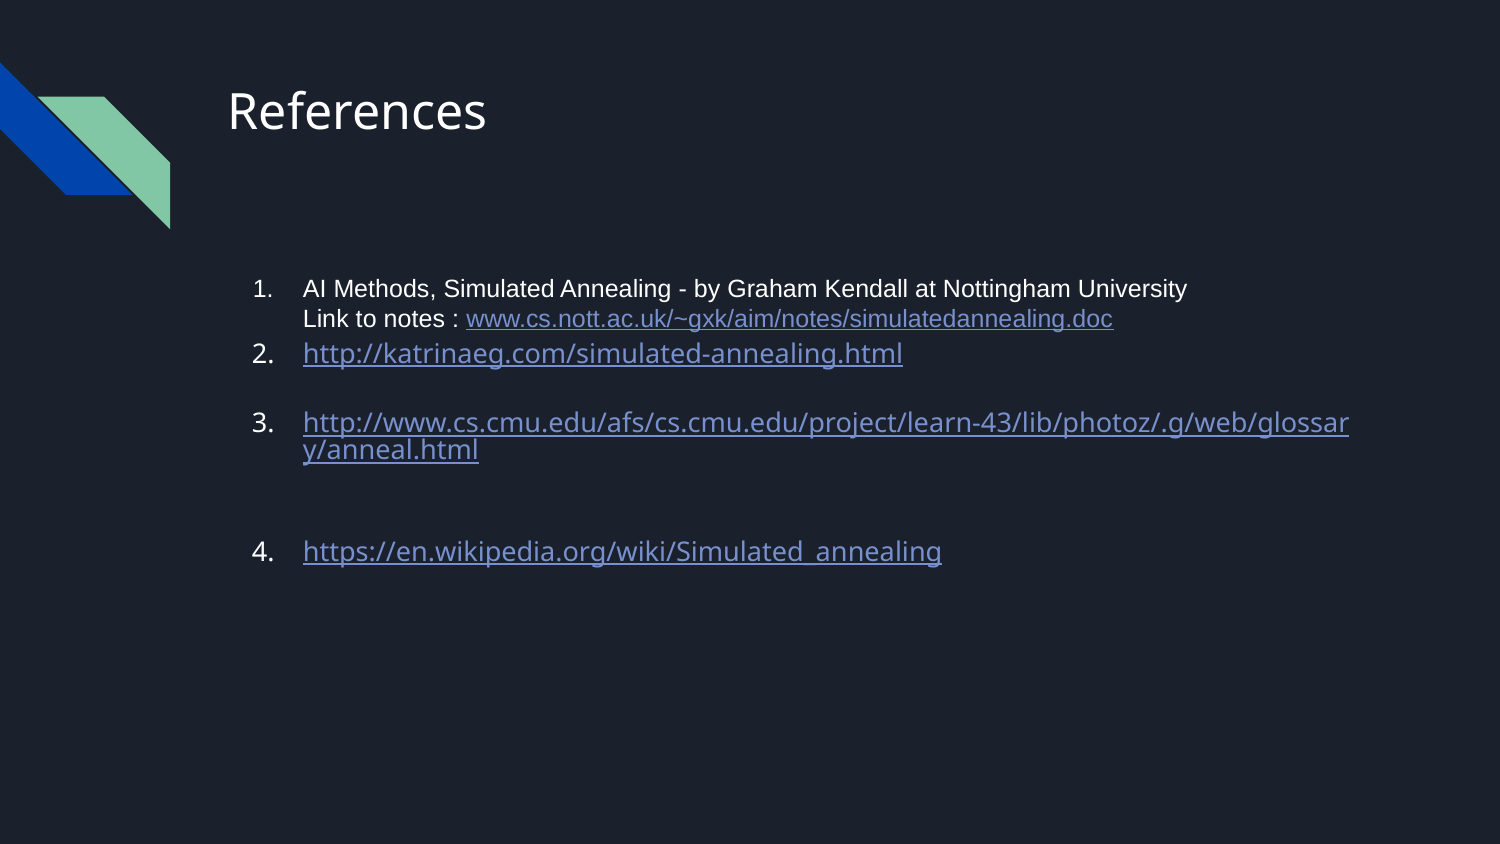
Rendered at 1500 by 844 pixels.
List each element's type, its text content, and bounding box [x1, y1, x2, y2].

list AI Methods, Simulated Annealing - by Graham Kendall at Nottingham University Link to notes : www.cs.nott.ac.uk/~gxk/aim/notes/simulatedannealing.doc http://katrinaeg.com/simulated-annealing.html http://www.cs.cmu.edu/afs/cs.cmu.edu/project/learn-43/lib/photoz/.g/web/glossary/anneal.html https://en.wikipedia.org/wiki/Simulated_annealing [212, 257, 1368, 735]
title References [212, 64, 1368, 215]
